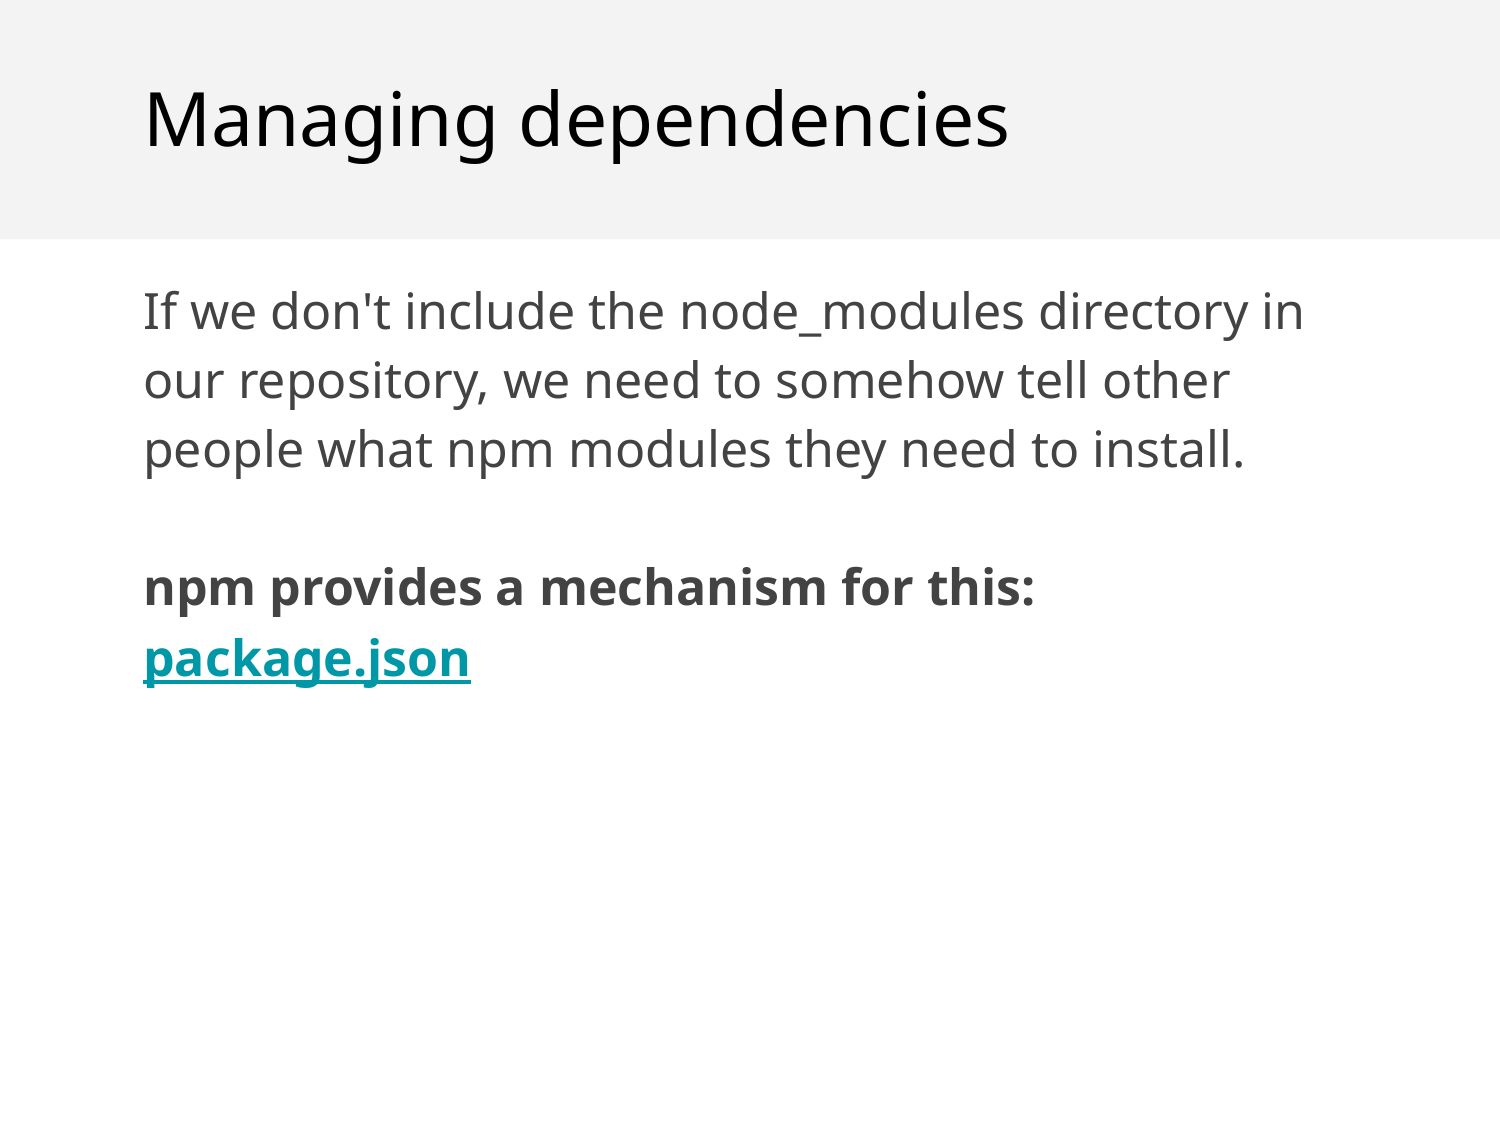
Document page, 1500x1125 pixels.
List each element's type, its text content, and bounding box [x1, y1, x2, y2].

title Managing dependencies [128, 56, 1372, 183]
list If we don't include the node_modules directory in our repository, we need to somehow tell other people what npm modules they need to install. npm provides a mechanism for this: package.json [128, 255, 1372, 1004]
